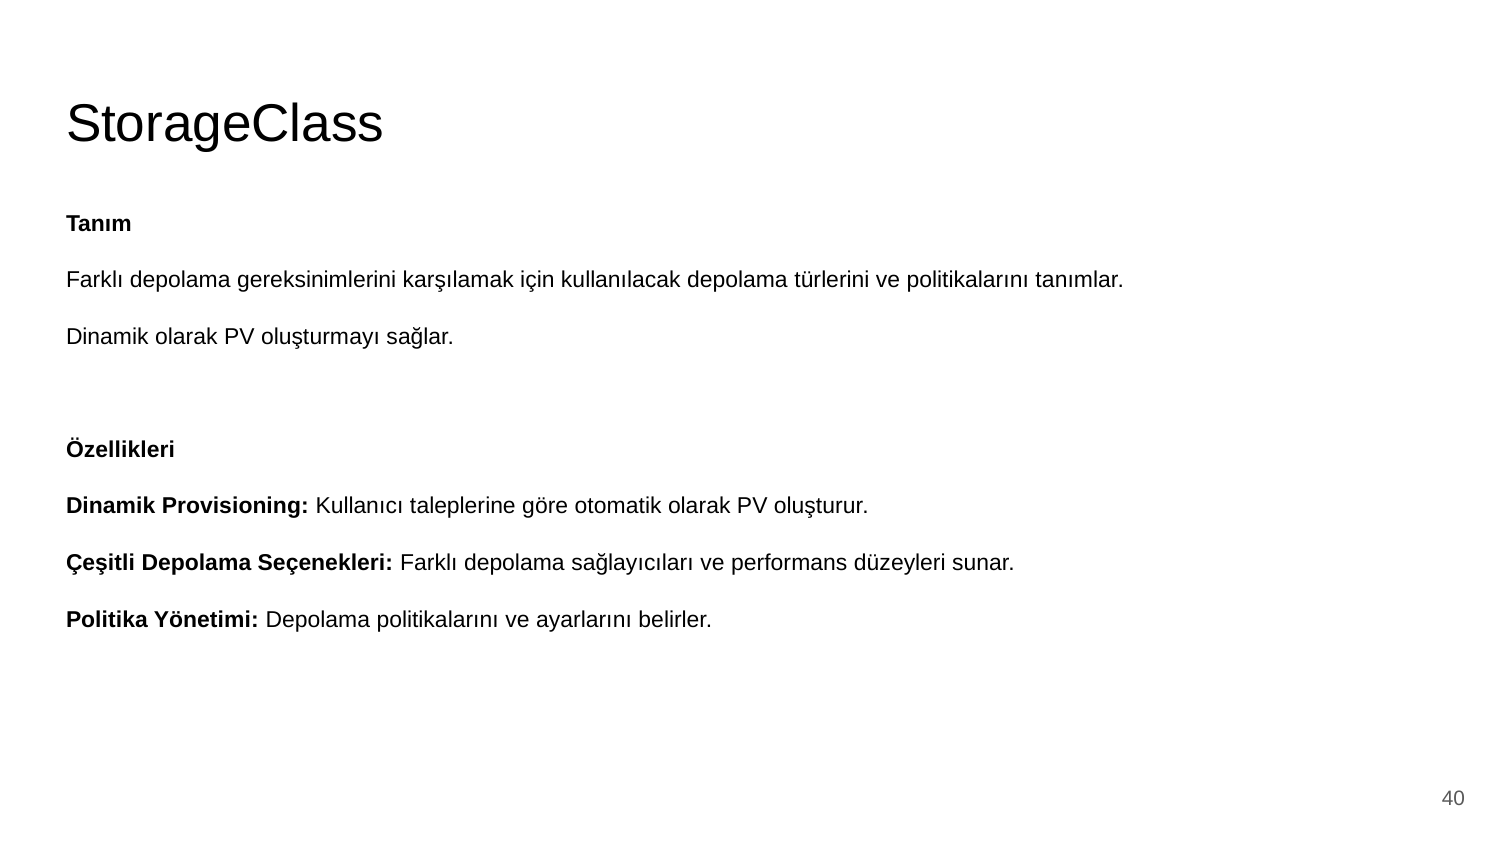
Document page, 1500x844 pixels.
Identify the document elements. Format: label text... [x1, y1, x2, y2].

list Tanım Farklı depolama gereksinimlerini karşılamak için kullanılacak depolama türlerini ve politikalarını tanımlar. Dinamik olarak PV oluşturmayı sağlar. Özellikleri Dinamik Provisioning: Kullanıcı taleplerine göre otomatik olarak PV oluşturur. Çeşitli Depolama Seçenekleri: Farklı depolama sağlayıcıları ve performans düzeyleri sunar. Politika Yönetimi: Depolama politikalarını ve ayarlarını belirler. [51, 189, 1449, 750]
title StorageClass [51, 72, 1449, 167]
slide_number <number> [1389, 764, 1480, 830]
